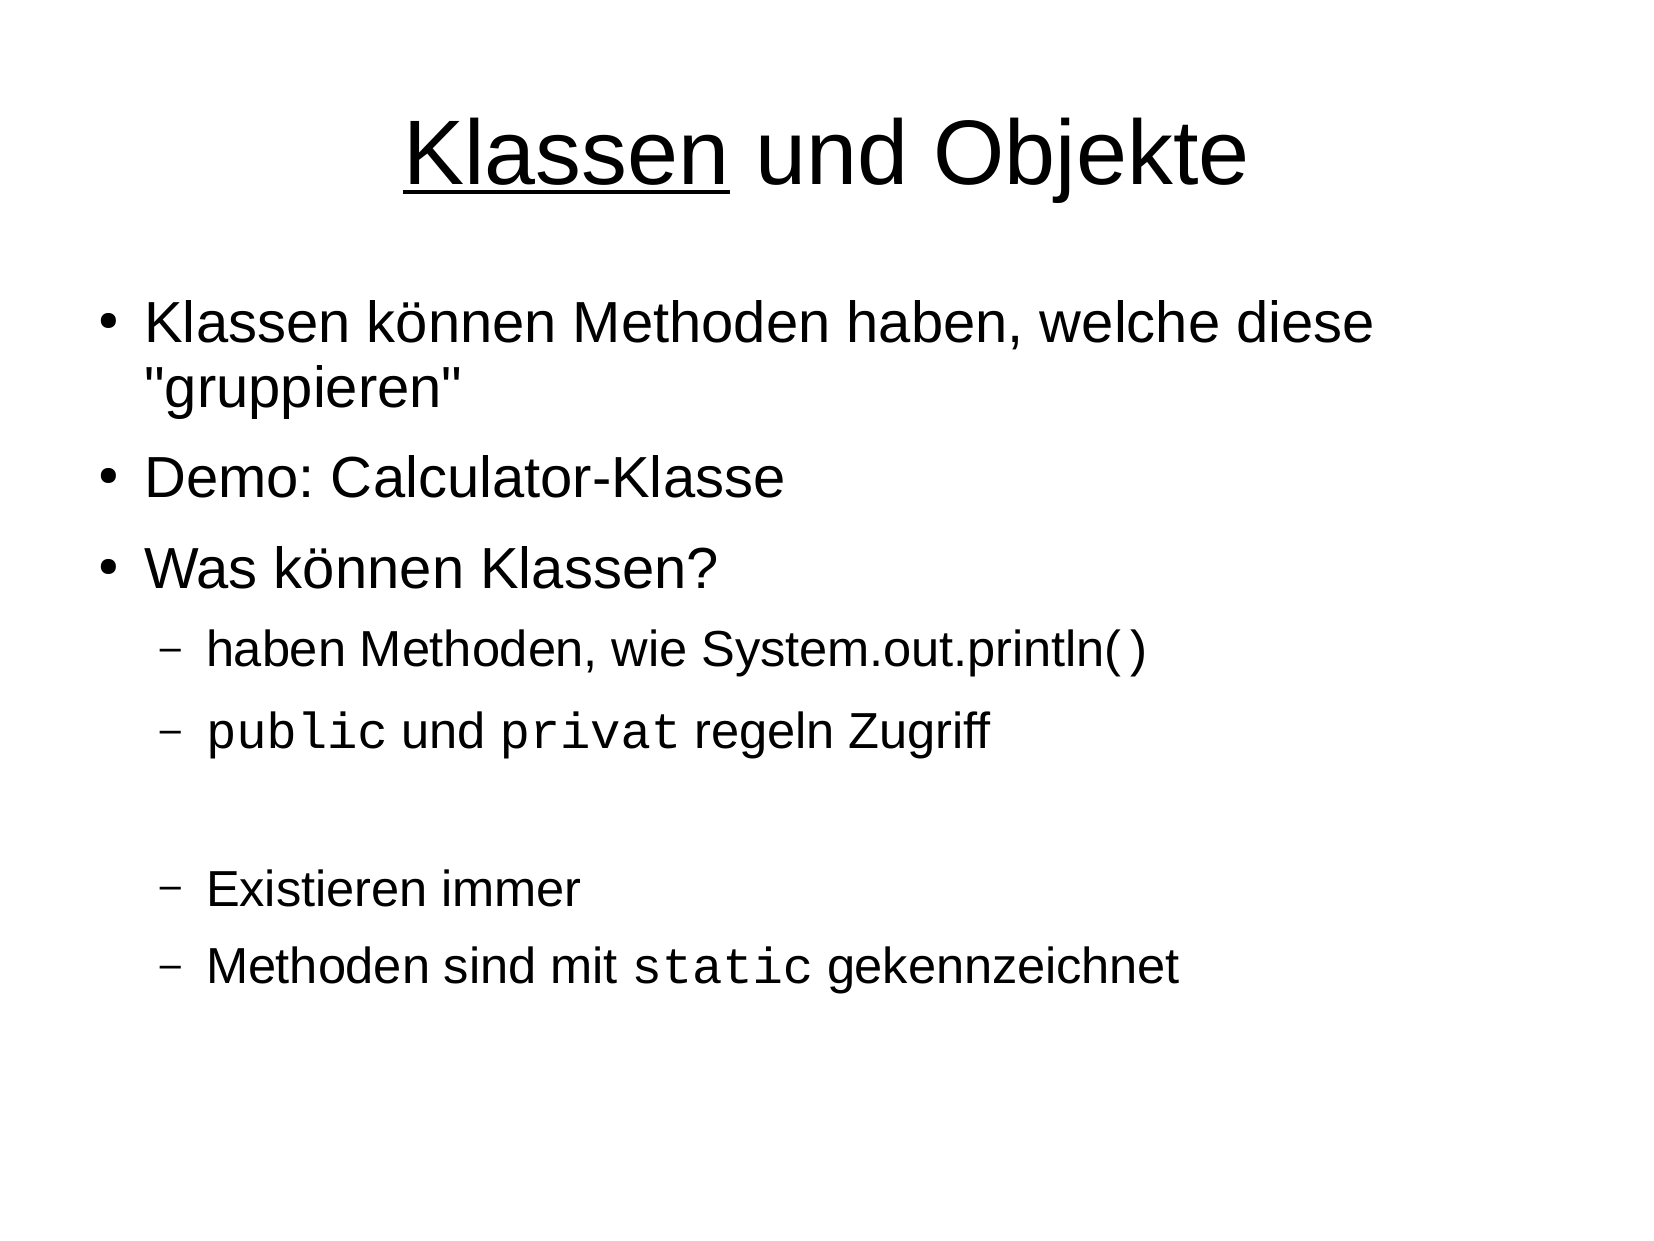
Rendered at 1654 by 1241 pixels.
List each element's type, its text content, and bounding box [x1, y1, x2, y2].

list Klassen können Methoden haben, welche diese "gruppieren" Demo: Calculator-Klasse Was können Klassen? haben Methoden, wie System.out.println() public und privat regeln Zugriff Existieren immer Methoden sind mit static gekennzeichnet [82, 290, 1571, 1010]
title Klassen und Objekte [82, 49, 1571, 257]
